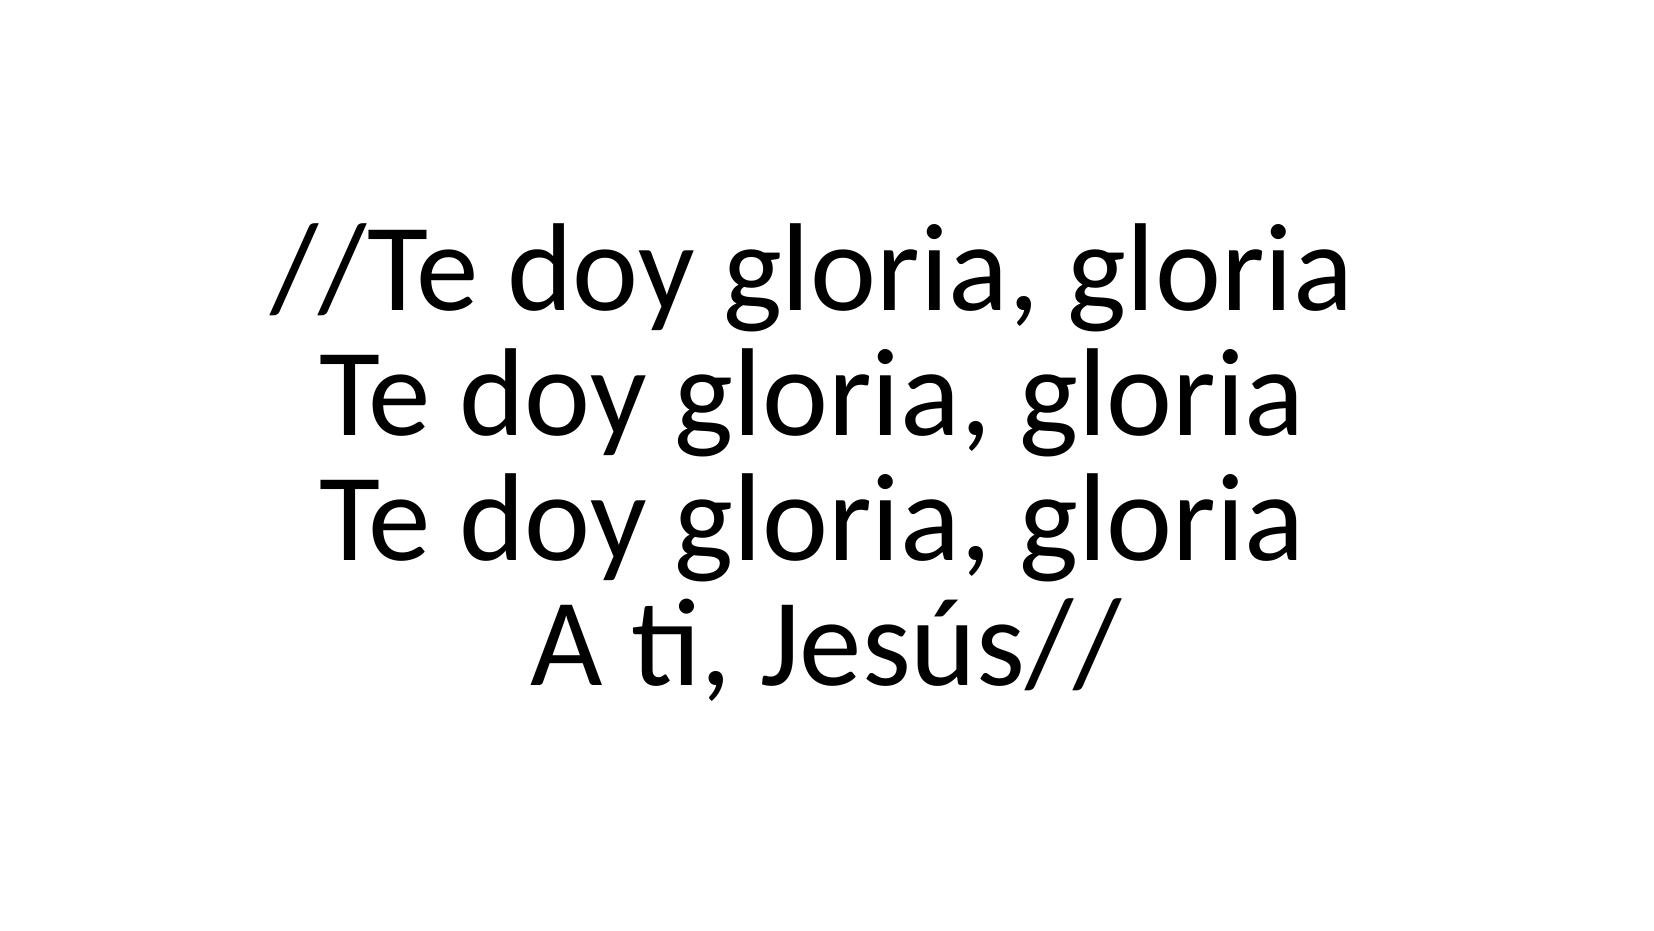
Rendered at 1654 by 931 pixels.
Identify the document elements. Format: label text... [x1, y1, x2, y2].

title //Te doy gloria, gloria Te doy gloria, gloria Te doy gloria, gloria A ti, Jesús// [0, 3, 1654, 931]
